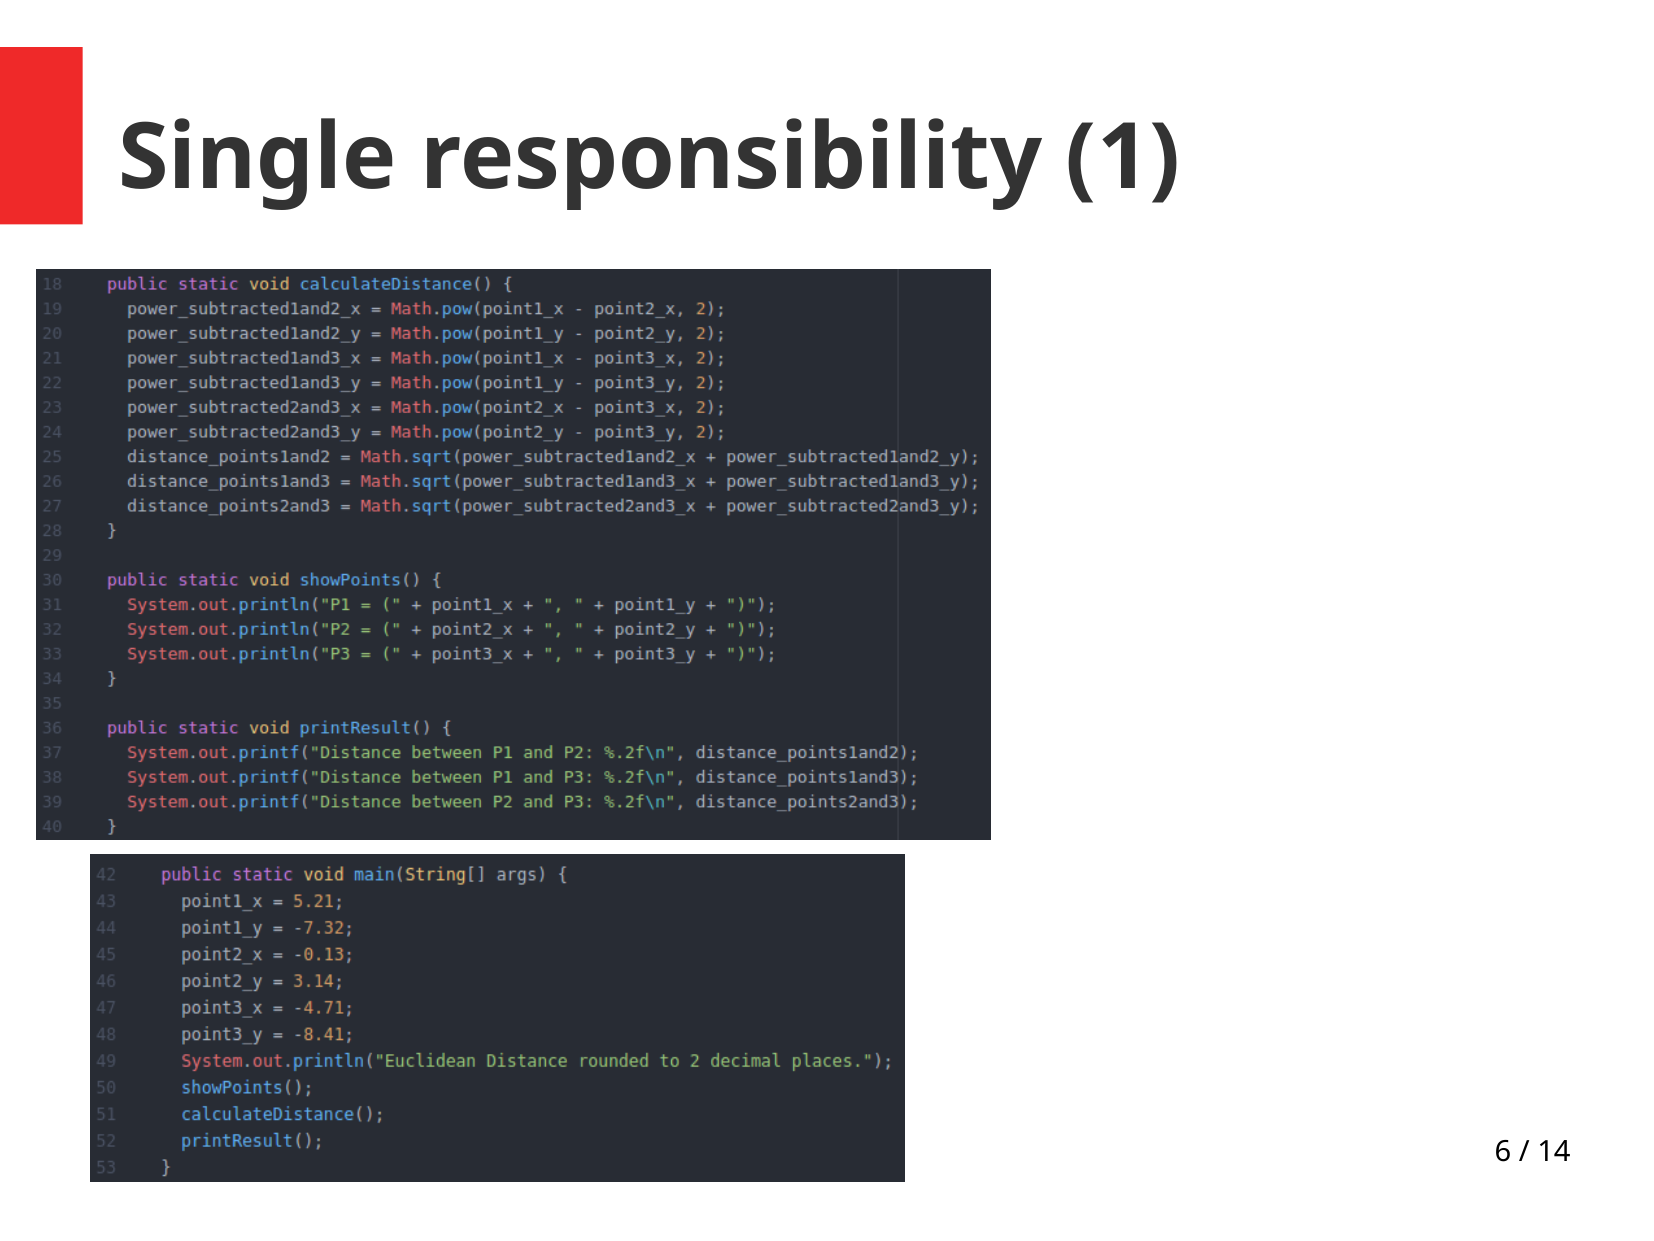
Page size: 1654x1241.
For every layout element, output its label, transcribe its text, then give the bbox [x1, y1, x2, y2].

title Single responsibility (1) [118, 49, 1571, 257]
picture [36, 269, 991, 841]
picture [90, 854, 905, 1182]
